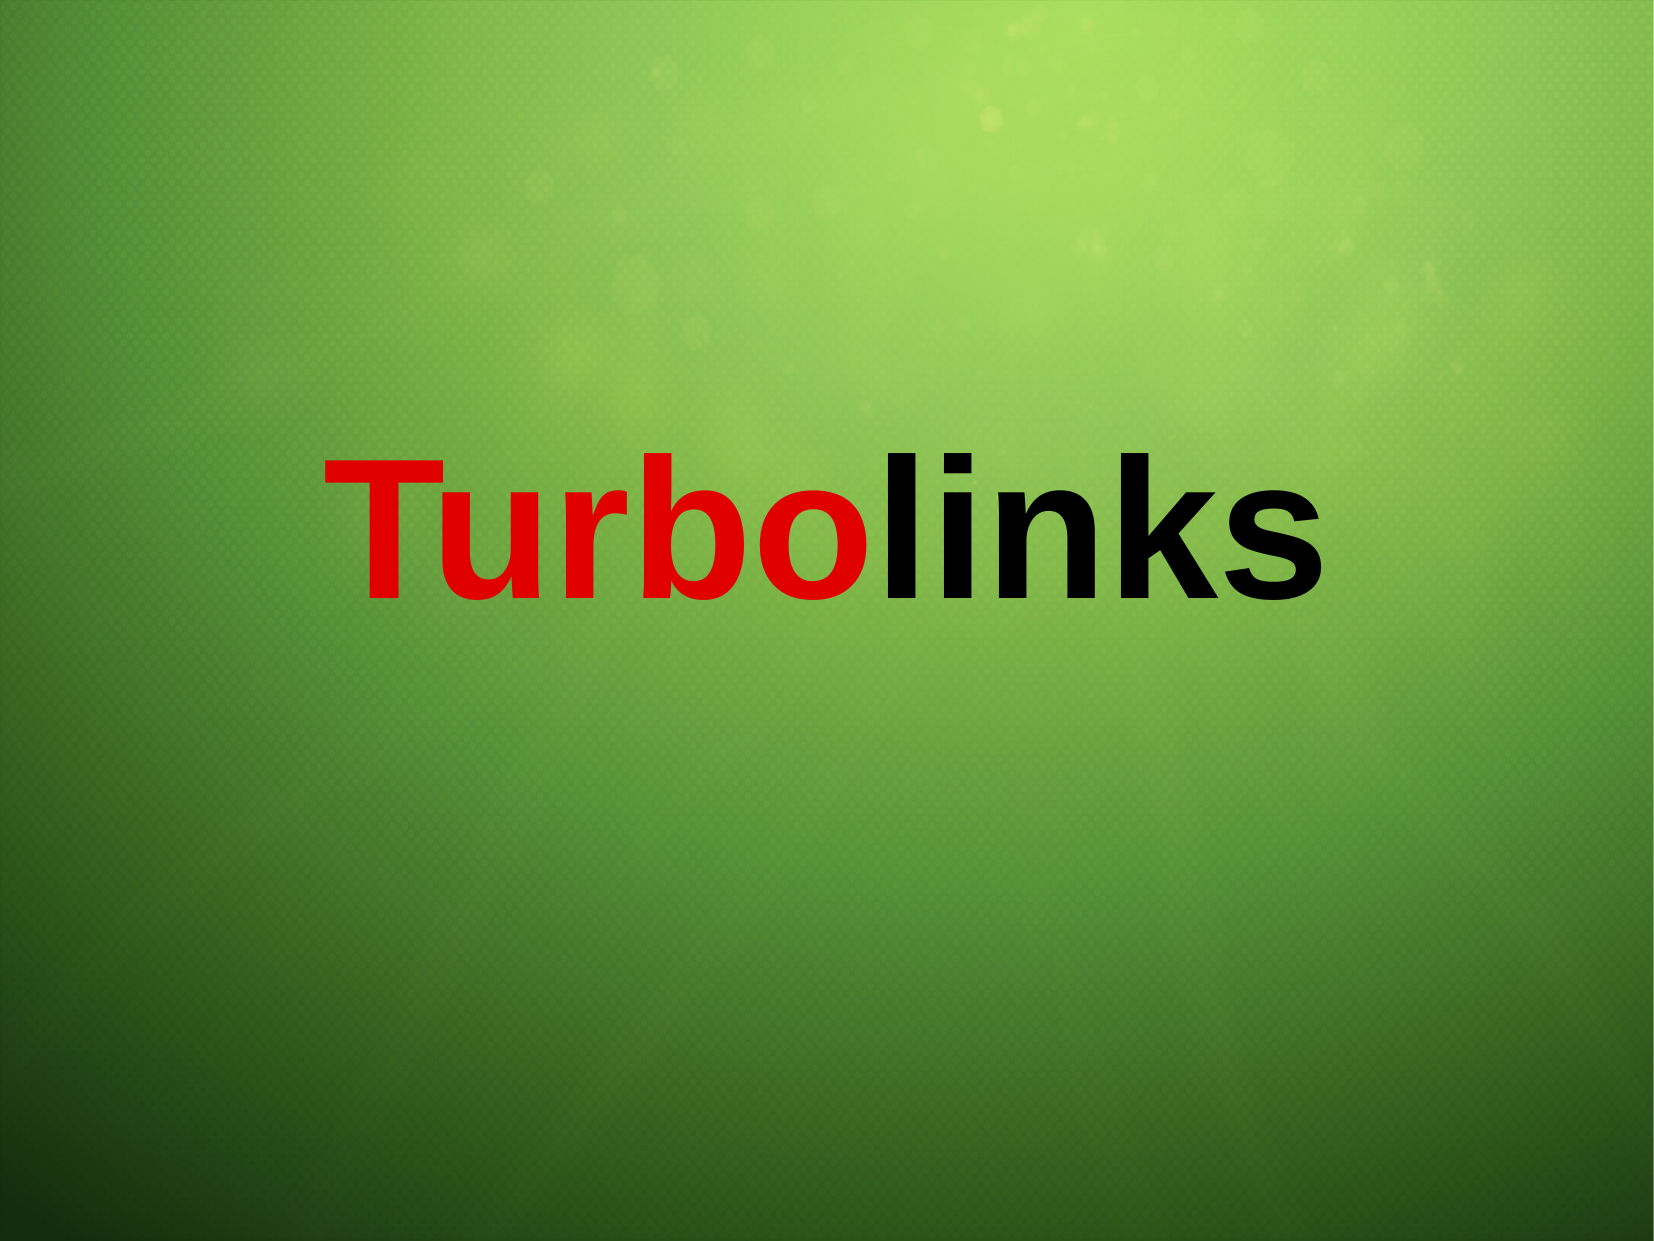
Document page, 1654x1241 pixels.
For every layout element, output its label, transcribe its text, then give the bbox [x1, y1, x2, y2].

subtitle Turbolinks [82, 49, 1571, 1010]
picture [0, 0, 1654, 1241]
